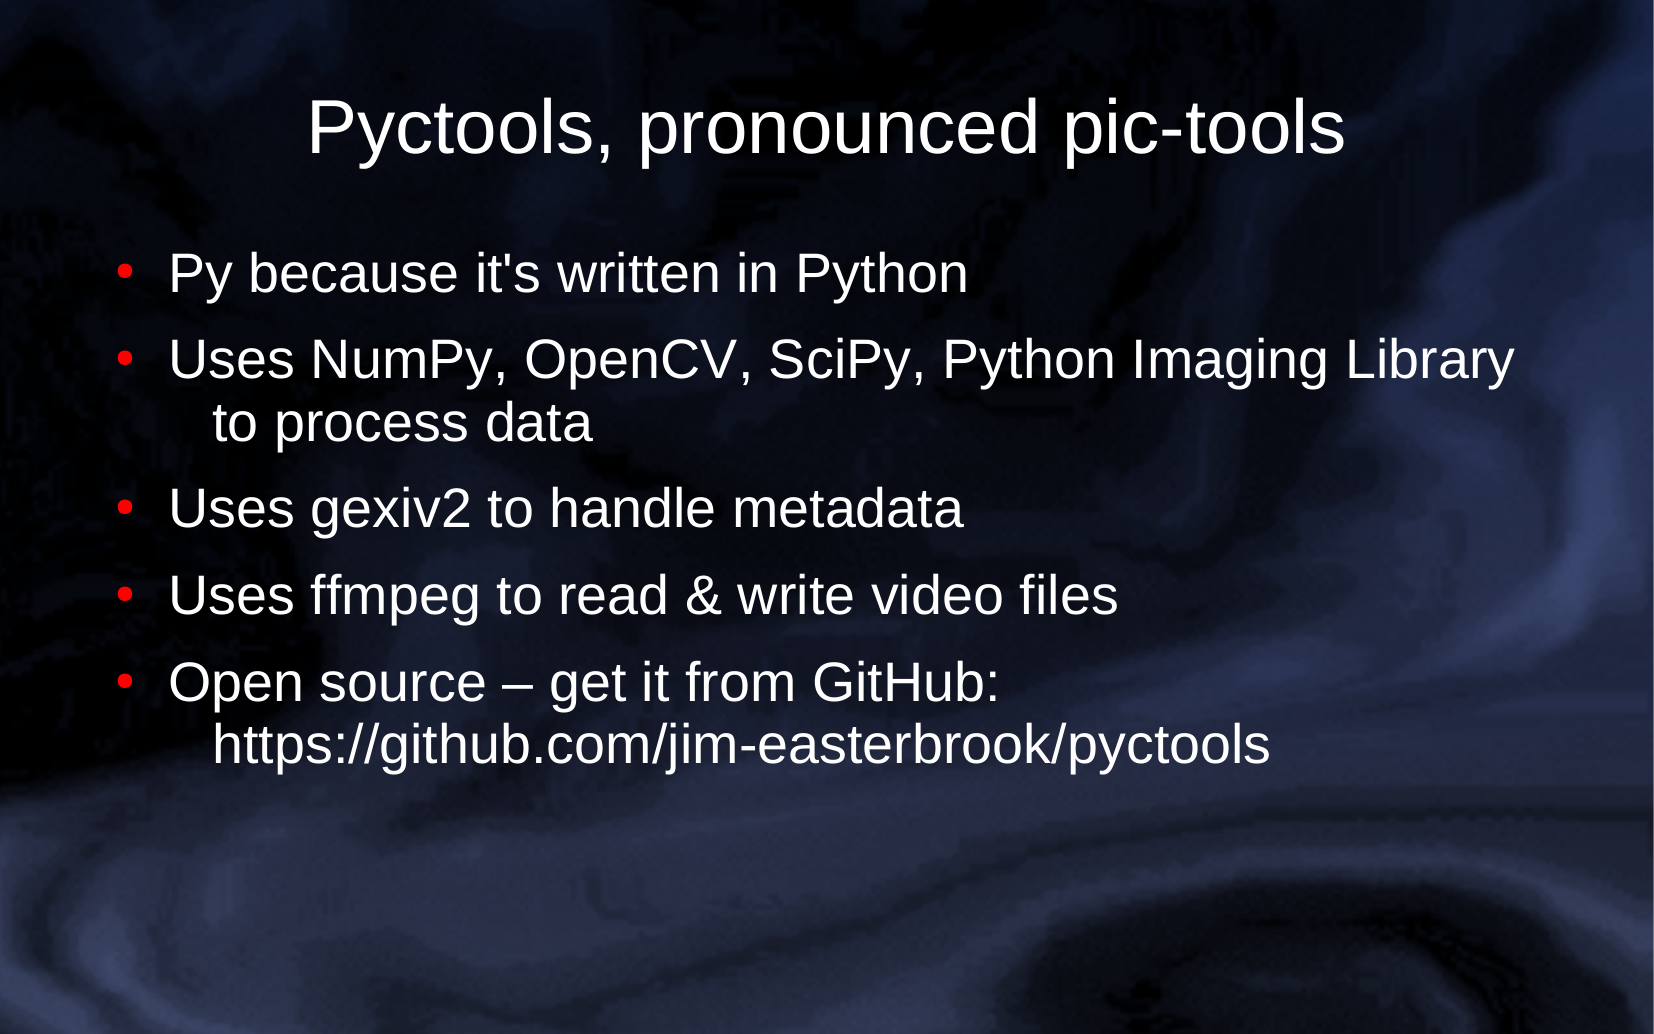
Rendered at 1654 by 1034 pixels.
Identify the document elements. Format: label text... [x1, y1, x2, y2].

list Py because it's written in Python Uses NumPy, OpenCV, SciPy, Python Imaging Library to process data Uses gexiv2 to handle metadata Uses ffmpeg to read & write video files Open source – get it from GitHub: https://github.com/jim-easterbrook/pyctools [82, 241, 1571, 842]
picture [0, 0, 1654, 1034]
title Pyctools, pronounced pic-tools [82, 41, 1571, 214]
